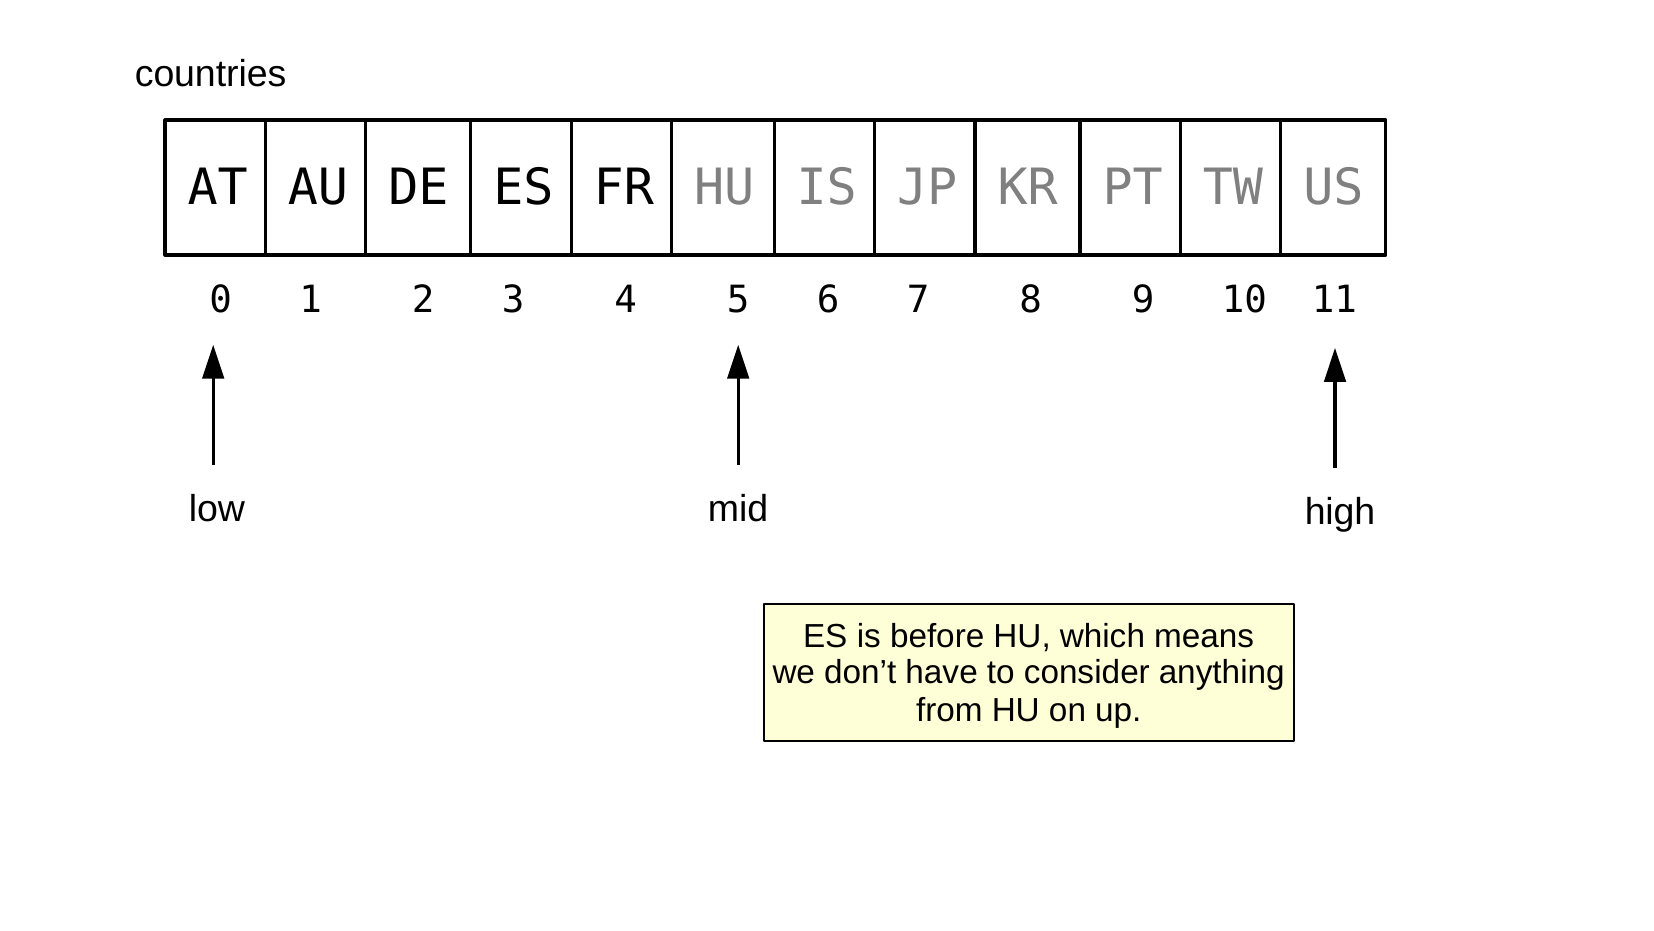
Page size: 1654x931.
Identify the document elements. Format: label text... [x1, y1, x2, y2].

text_box FR [571, 120, 671, 256]
text_box HU [671, 120, 774, 256]
text_box mid [693, 480, 784, 541]
text_box IS [774, 120, 874, 256]
text_box DE [365, 120, 470, 256]
text_box countries [120, 45, 376, 106]
text_box low [174, 480, 265, 541]
text_box high [1290, 483, 1396, 541]
text_box KR [975, 120, 1080, 256]
text_box US [1280, 120, 1386, 256]
text_box 0 1 2 3 4 5 6 7 8 9 10 11 [194, 270, 1372, 329]
text_box TW [1180, 120, 1280, 256]
text_box ES [470, 120, 571, 256]
text_box ES is before HU, which means we don’t have to consider anything from HU on up. [764, 604, 1294, 741]
text_box AT [165, 120, 265, 256]
text_box JP [874, 120, 975, 256]
text_box PT [1080, 120, 1180, 256]
text_box AU [265, 120, 365, 256]
